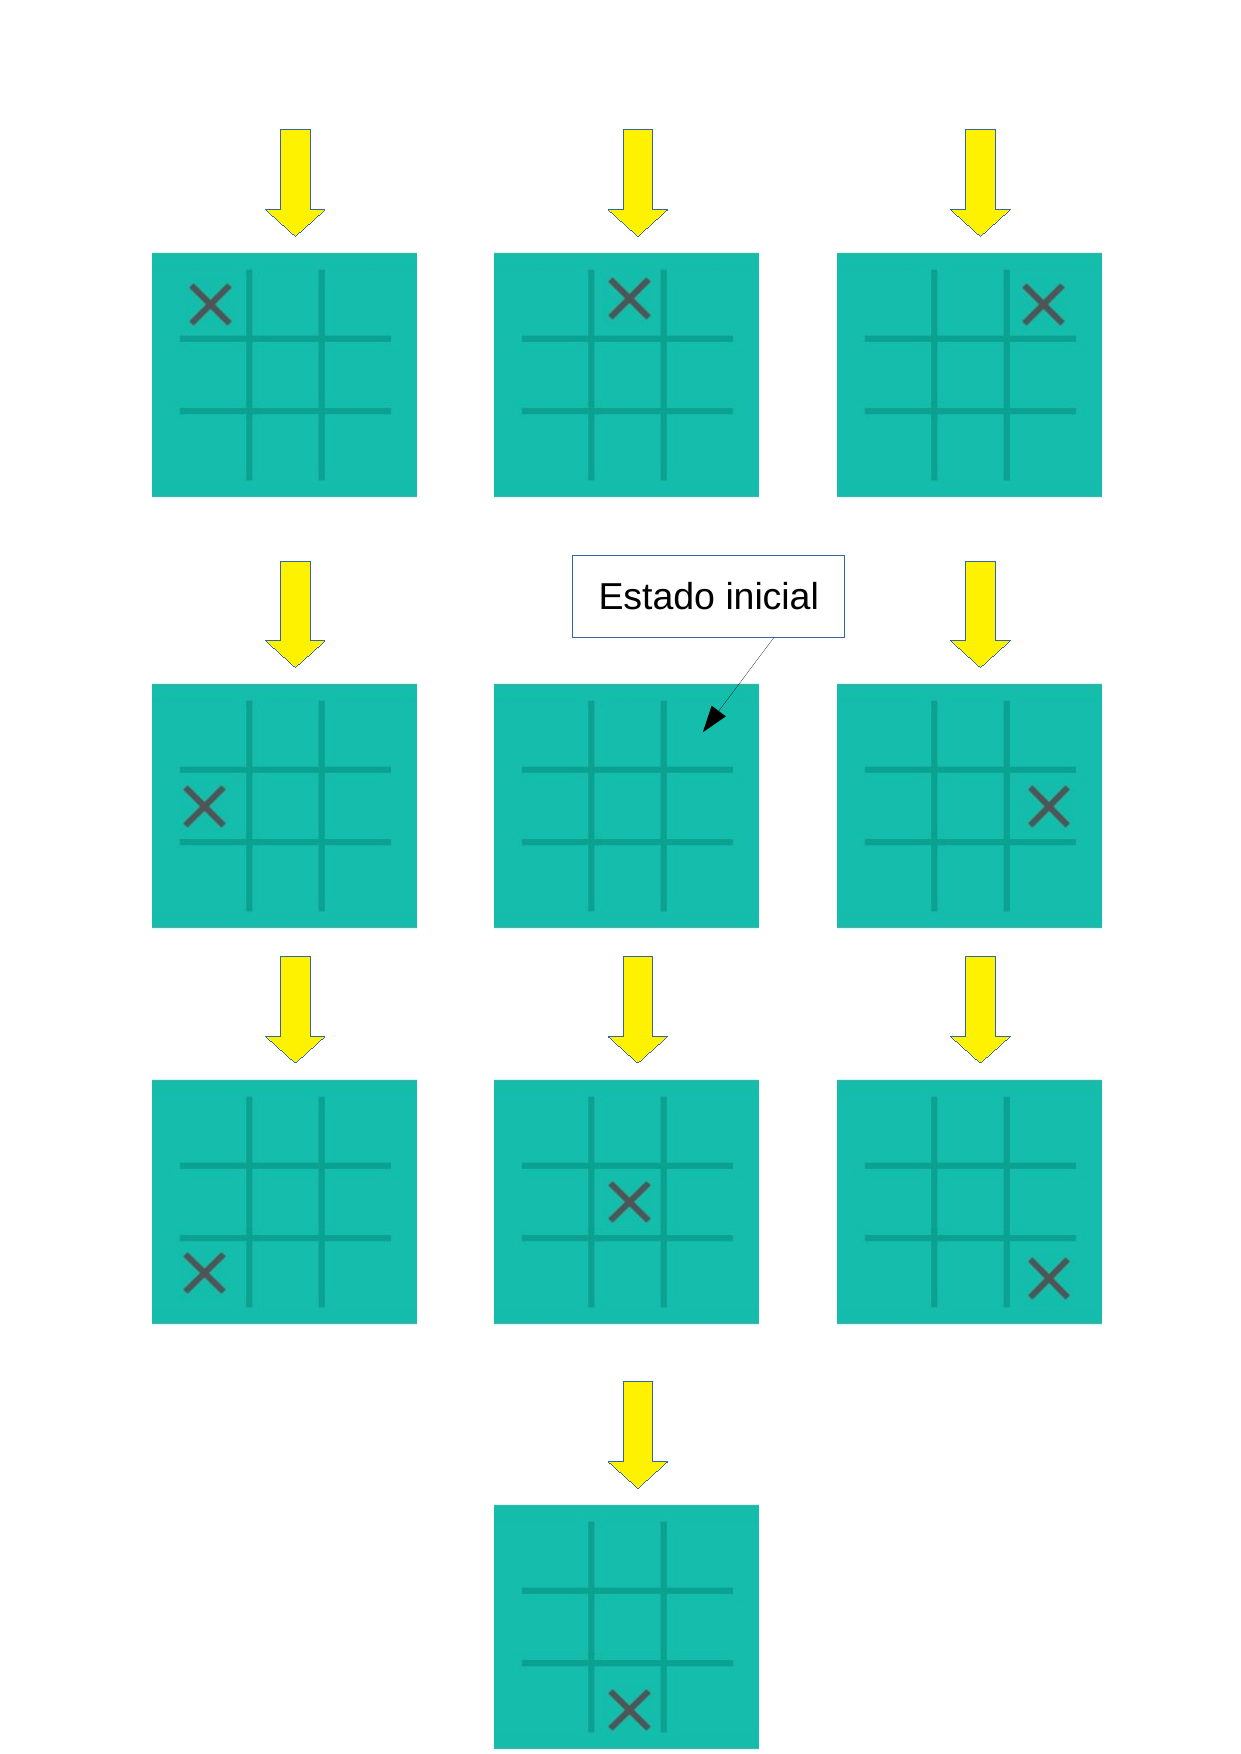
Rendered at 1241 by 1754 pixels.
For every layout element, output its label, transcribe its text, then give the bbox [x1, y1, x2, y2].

picture [837, 1079, 1102, 1326]
text_box [265, 956, 325, 1063]
picture [494, 1504, 759, 1751]
text_box Estado inicial [572, 555, 845, 638]
picture [152, 1079, 417, 1326]
text_box [265, 561, 325, 668]
picture [494, 252, 759, 499]
picture [837, 683, 1102, 930]
text_box [950, 956, 1011, 1063]
picture [837, 252, 1102, 499]
picture [494, 1079, 759, 1326]
text_box [608, 1381, 668, 1489]
text_box [608, 129, 668, 237]
text_box [950, 561, 1011, 668]
picture [494, 683, 759, 930]
text_box [608, 956, 668, 1063]
text_box [950, 129, 1011, 237]
picture [152, 252, 417, 499]
text_box [265, 129, 325, 237]
picture [152, 683, 417, 930]
